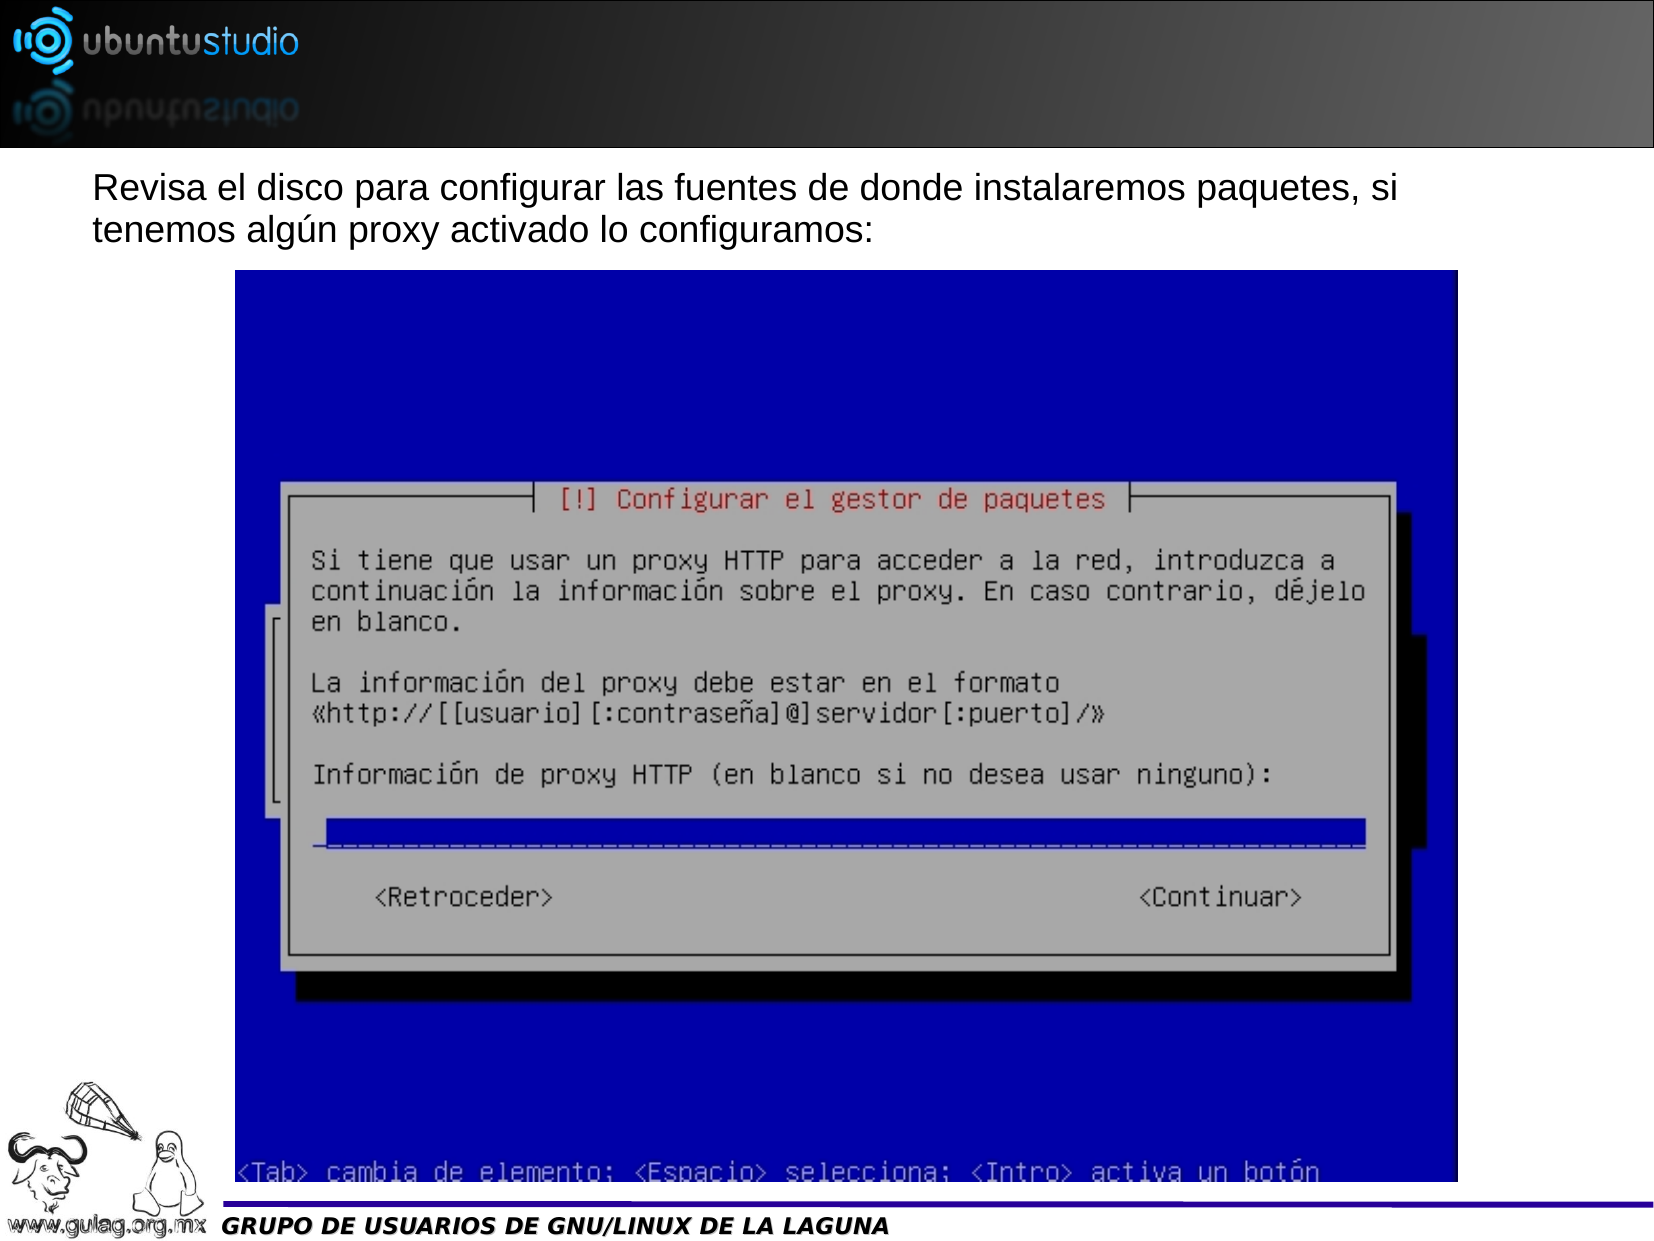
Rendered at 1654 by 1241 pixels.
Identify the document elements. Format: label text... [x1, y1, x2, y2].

text_box Revisa el disco para configurar las fuentes de donde instalaremos paquetes, si tenemos algún proxy activado lo configuramos: [77, 159, 1565, 278]
picture [235, 270, 1458, 1182]
picture [5, 1079, 207, 1241]
picture [11, 5, 300, 148]
text_box [0, 0, 1654, 148]
text_box GRUPO DE USUARIOS DE GNU/LINUX DE LA LAGUNA [207, 1205, 906, 1241]
